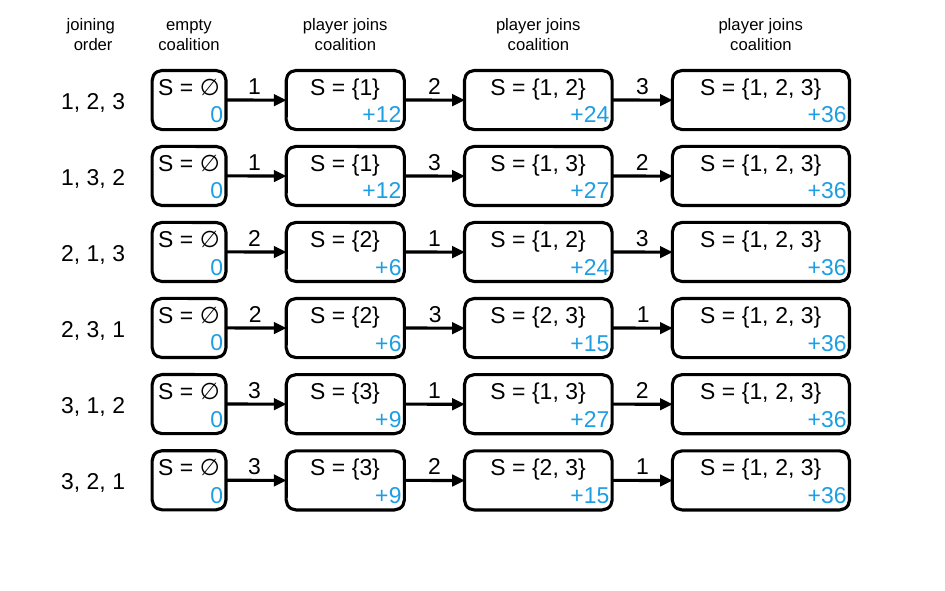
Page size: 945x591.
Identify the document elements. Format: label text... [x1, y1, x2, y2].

text_box 3 [406, 146, 463, 176]
text_box player joins coalition [445, 4, 631, 64]
text_box S = {1} +12 [286, 146, 405, 206]
text_box 1 [614, 298, 672, 329]
text_box 3, 2, 1 [34, 450, 153, 510]
text_box S = {1, 2, 3} +36 [672, 146, 850, 206]
text_box 1 [226, 70, 283, 101]
text_box 2 [613, 374, 671, 405]
text_box 2, 1, 3 [34, 222, 153, 282]
text_box S = ∅ 0 [152, 298, 227, 358]
text_box 1 [226, 146, 283, 177]
text_box S = {1, 2, 3} +36 [672, 374, 850, 434]
text_box 3 [226, 374, 283, 405]
text_box S = {1, 3} +27 [464, 374, 613, 434]
text_box 3 [613, 70, 671, 101]
text_box 3 [613, 222, 671, 252]
text_box S = {3} +9 [286, 450, 405, 510]
text_box 2, 3, 1 [34, 298, 153, 358]
text_box 1 [406, 374, 463, 405]
text_box S = ∅ 0 [152, 374, 227, 434]
text_box S = {1, 2, 3} +36 [672, 222, 850, 282]
text_box 1 [613, 450, 671, 481]
text_box 2 [406, 450, 463, 481]
text_box S = ∅ 0 [153, 70, 227, 130]
text_box S = {1, 2} +24 [464, 70, 613, 130]
text_box S = {2} +6 [286, 222, 405, 282]
text_box 3 [406, 298, 464, 328]
text_box S = ∅ 0 [152, 222, 227, 282]
text_box 2 [406, 70, 463, 100]
text_box player joins coalition [668, 4, 854, 64]
text_box S = ∅ 0 [152, 146, 227, 206]
text_box 3 [226, 450, 283, 481]
text_box S = {1, 3} +27 [464, 146, 613, 206]
text_box empty coalition [167, 4, 263, 64]
text_box 1, 2, 3 [34, 70, 153, 130]
text_box 3, 1, 2 [34, 374, 153, 434]
text_box S = ∅ 0 [152, 450, 227, 510]
text_box 2 [613, 146, 671, 177]
text_box 2 [226, 222, 283, 252]
text_box S = {2} +6 [286, 298, 405, 358]
text_box joining order [19, 4, 167, 64]
text_box S = {2, 3} +15 [464, 450, 613, 510]
text_box 1 [406, 222, 463, 252]
text_box player joins coalition [263, 4, 438, 64]
text_box 1, 3, 2 [34, 146, 153, 206]
text_box S = {3} +9 [286, 374, 405, 434]
text_box 2 [226, 298, 284, 329]
text_box S = {1, 2, 3} +36 [672, 450, 850, 510]
text_box S = {1, 2, 3} +36 [672, 70, 850, 130]
text_box S = {2, 3} +15 [464, 298, 613, 358]
text_box S = {1} +12 [286, 70, 405, 130]
text_box S = {1, 2} +24 [464, 222, 613, 282]
text_box S = {1, 2, 3} +36 [672, 298, 850, 358]
